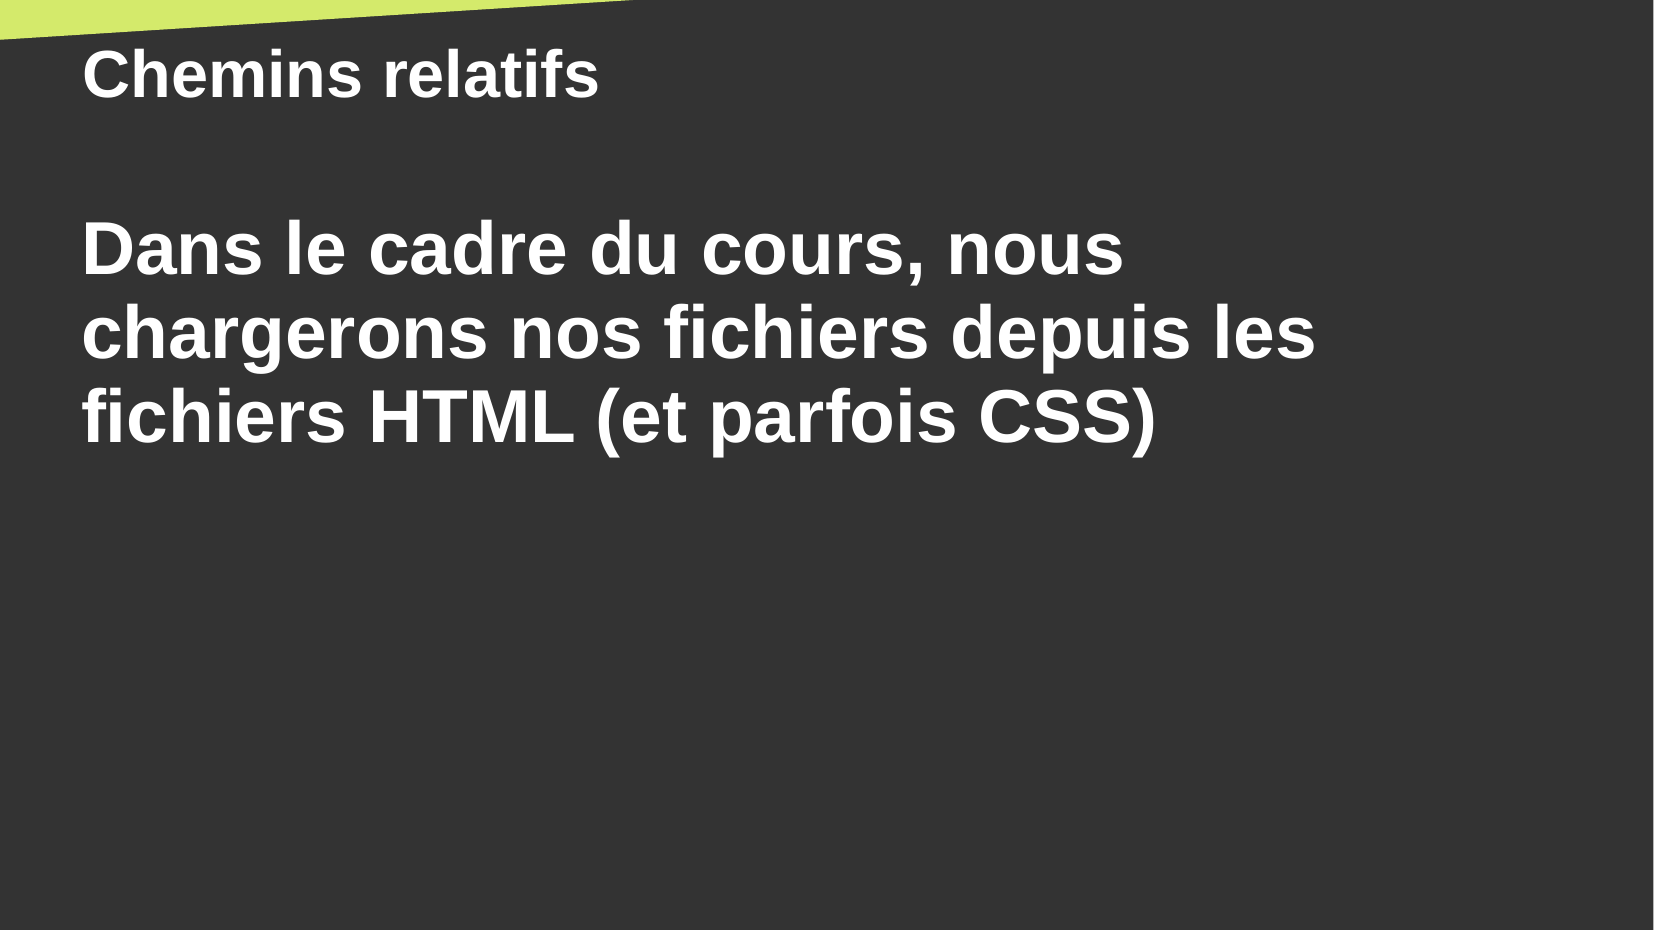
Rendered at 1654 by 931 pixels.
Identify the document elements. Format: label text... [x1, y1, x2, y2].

list Dans le cadre du cours, nous chargerons nos fichiers depuis les fichiers HTML (et parfois CSS) [80, 206, 1335, 461]
title Chemins relatifs [82, 37, 1052, 122]
text_box [0, 0, 633, 40]
